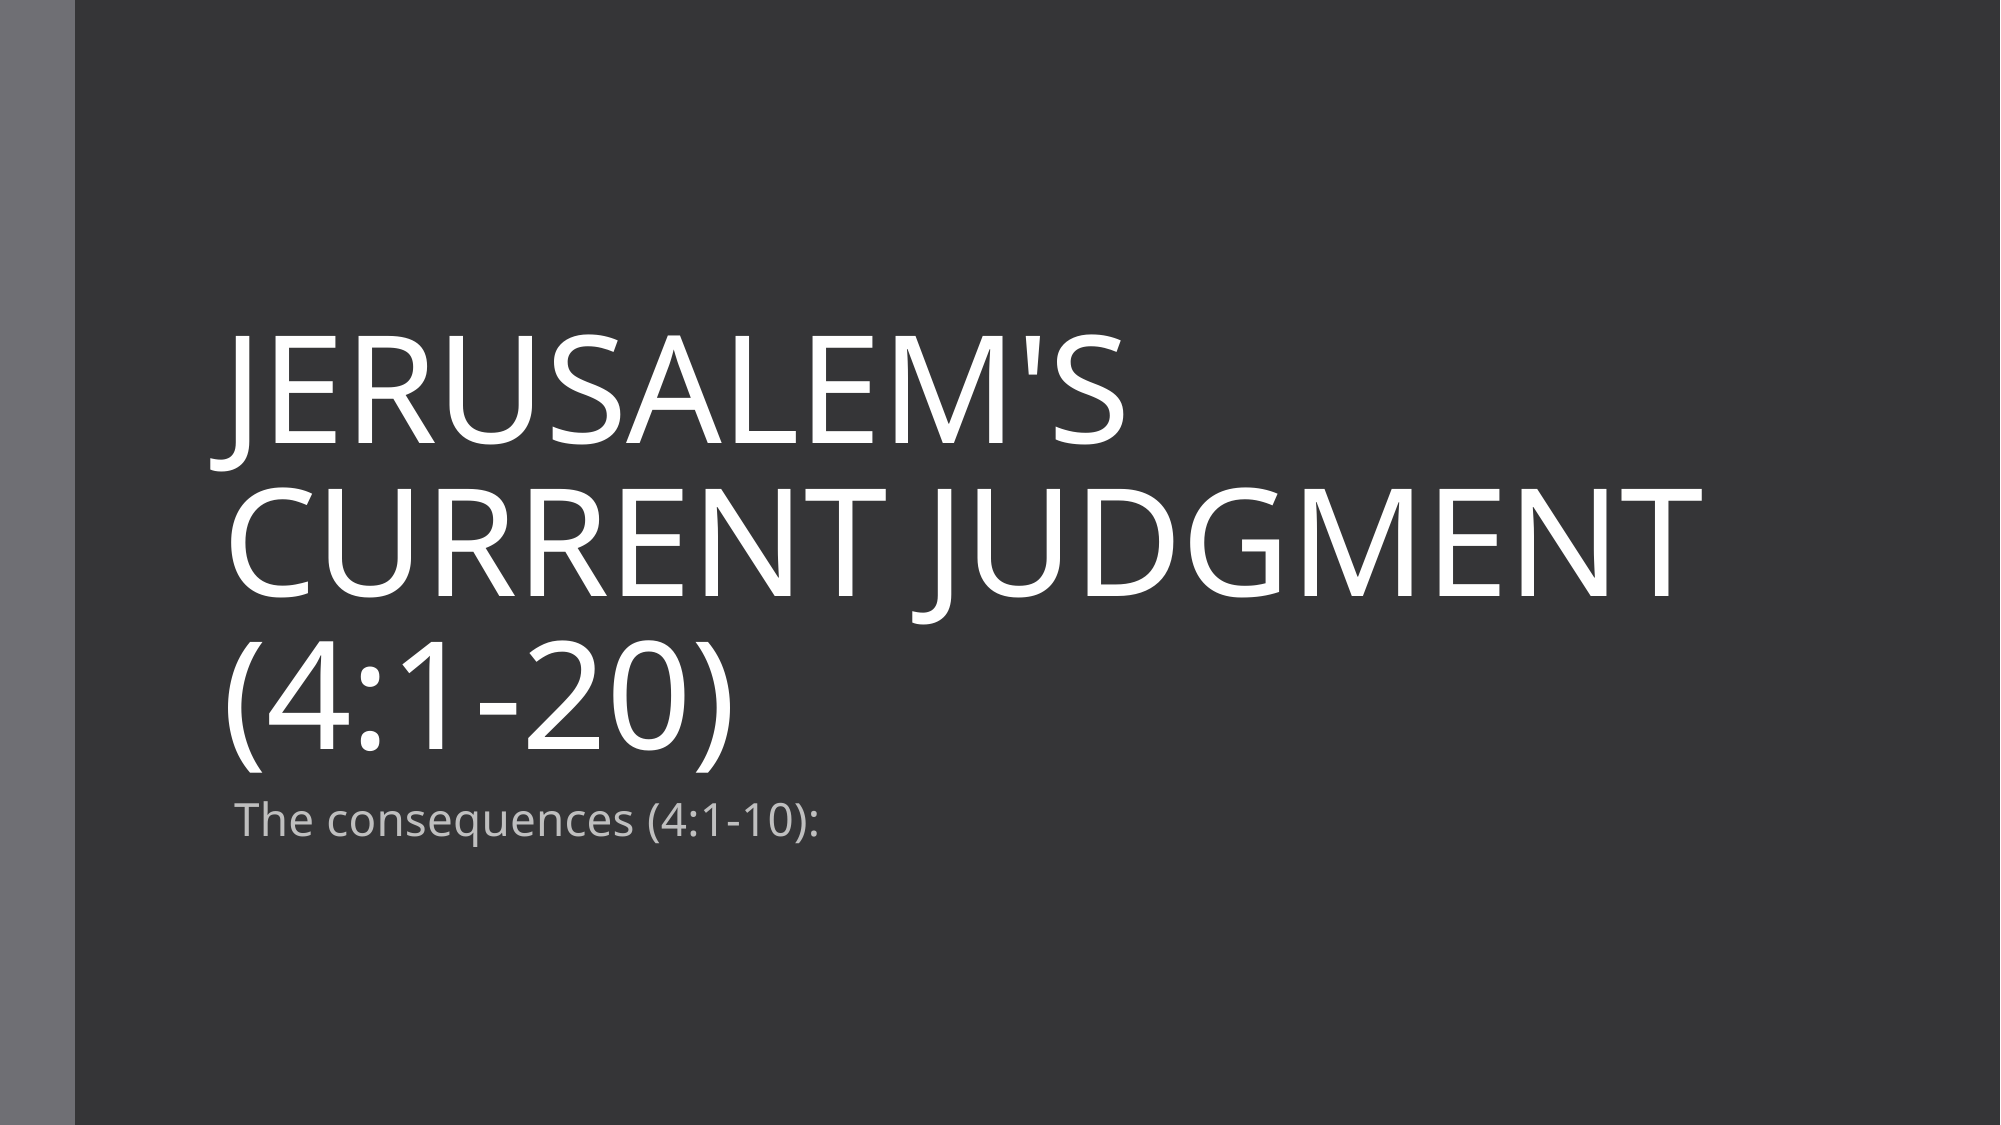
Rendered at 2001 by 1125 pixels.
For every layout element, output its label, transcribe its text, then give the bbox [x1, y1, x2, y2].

subtitle The consequences (4:1-10): [206, 787, 1752, 1066]
title JERUSALEM'S CURRENT JUDGMENT (4:1-20) [206, 124, 1752, 787]
